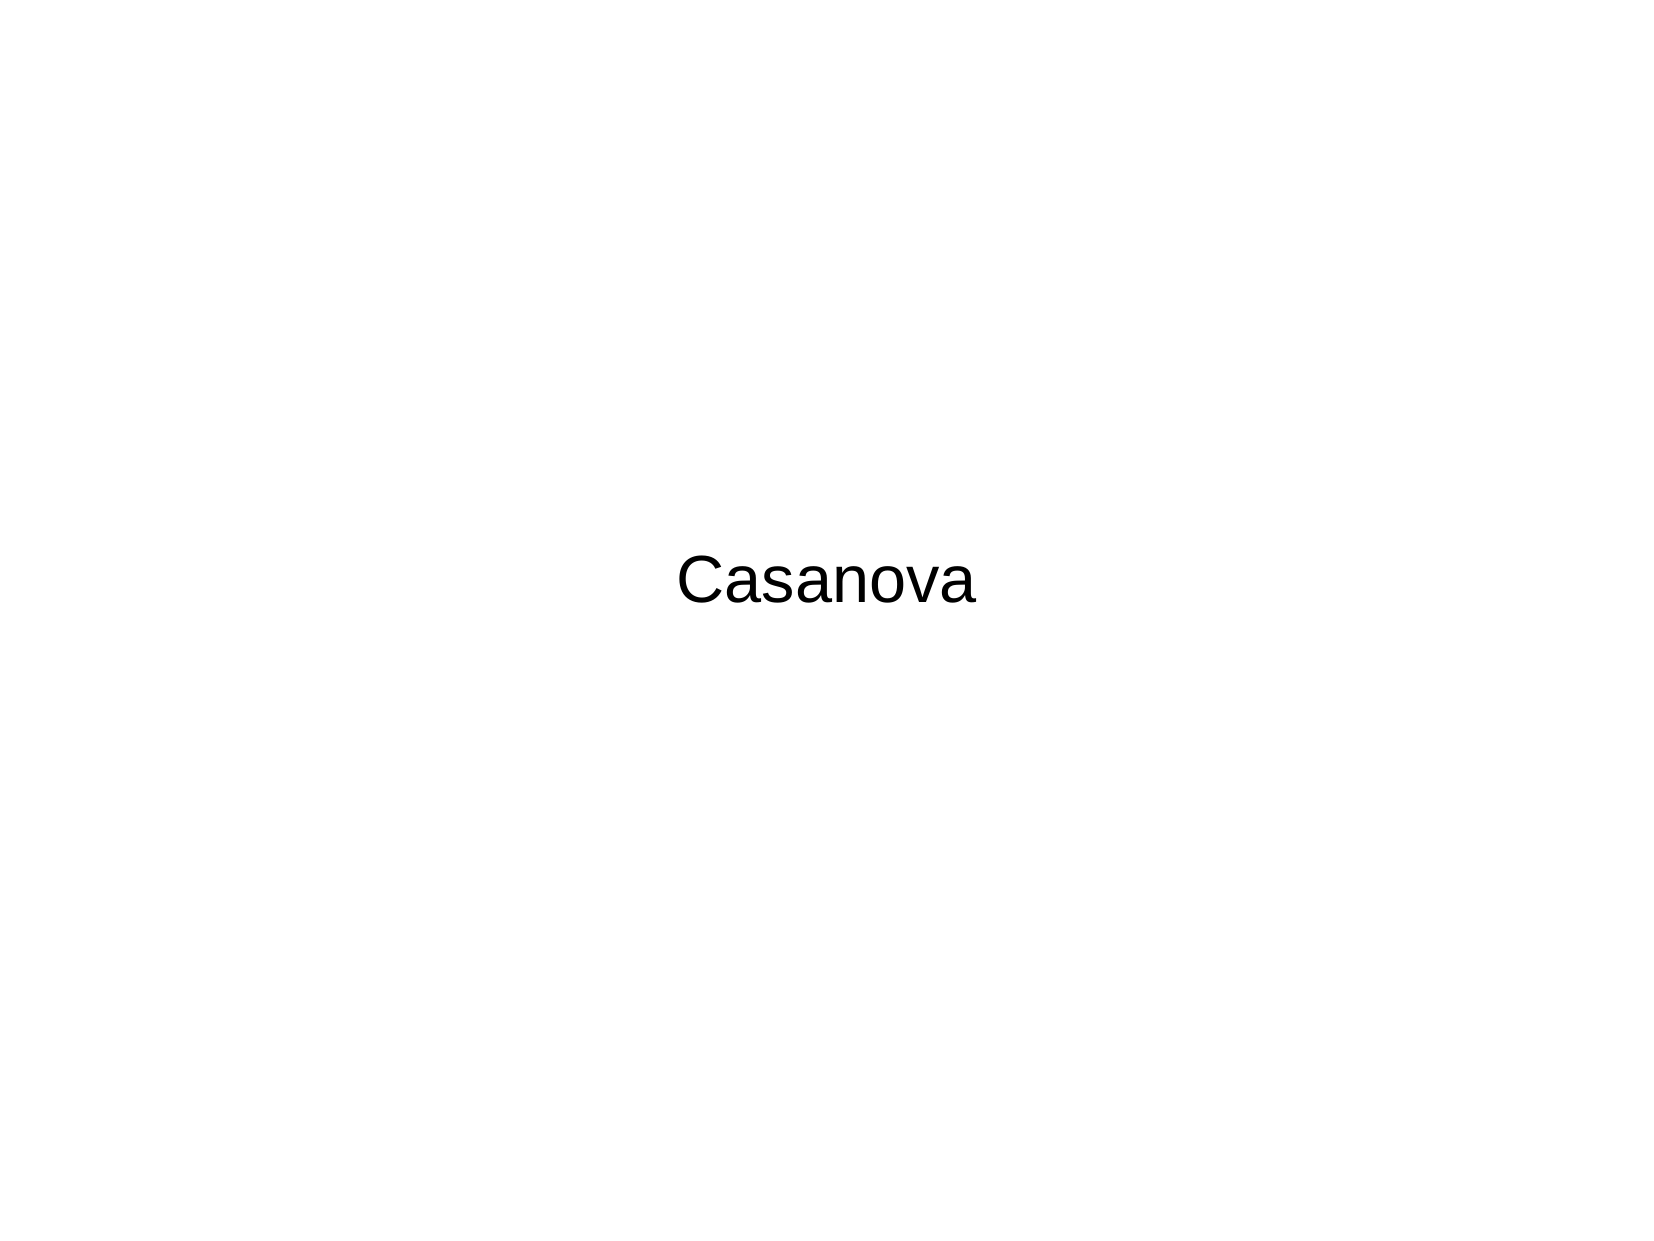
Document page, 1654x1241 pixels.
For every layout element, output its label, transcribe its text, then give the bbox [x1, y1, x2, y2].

subtitle Casanova [82, 49, 1571, 1109]
